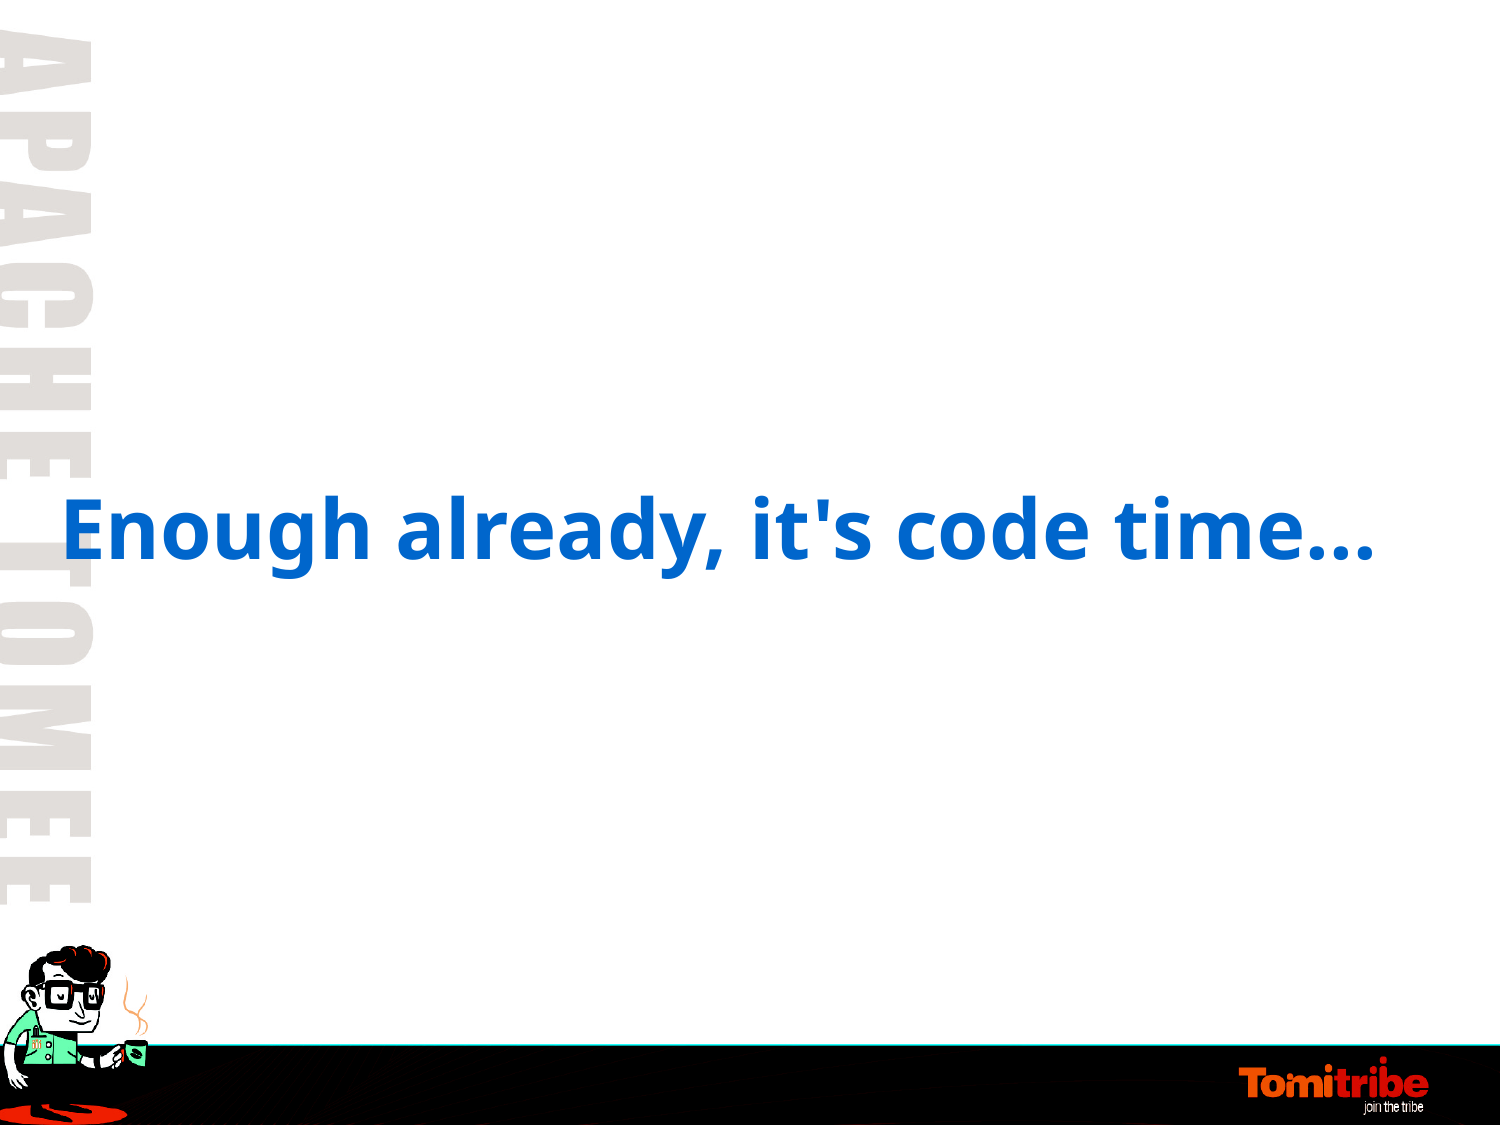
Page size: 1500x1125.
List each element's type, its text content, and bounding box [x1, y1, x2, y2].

picture [0, 0, 1500, 1125]
text_box Enough already, it's code time... [44, 462, 1500, 595]
